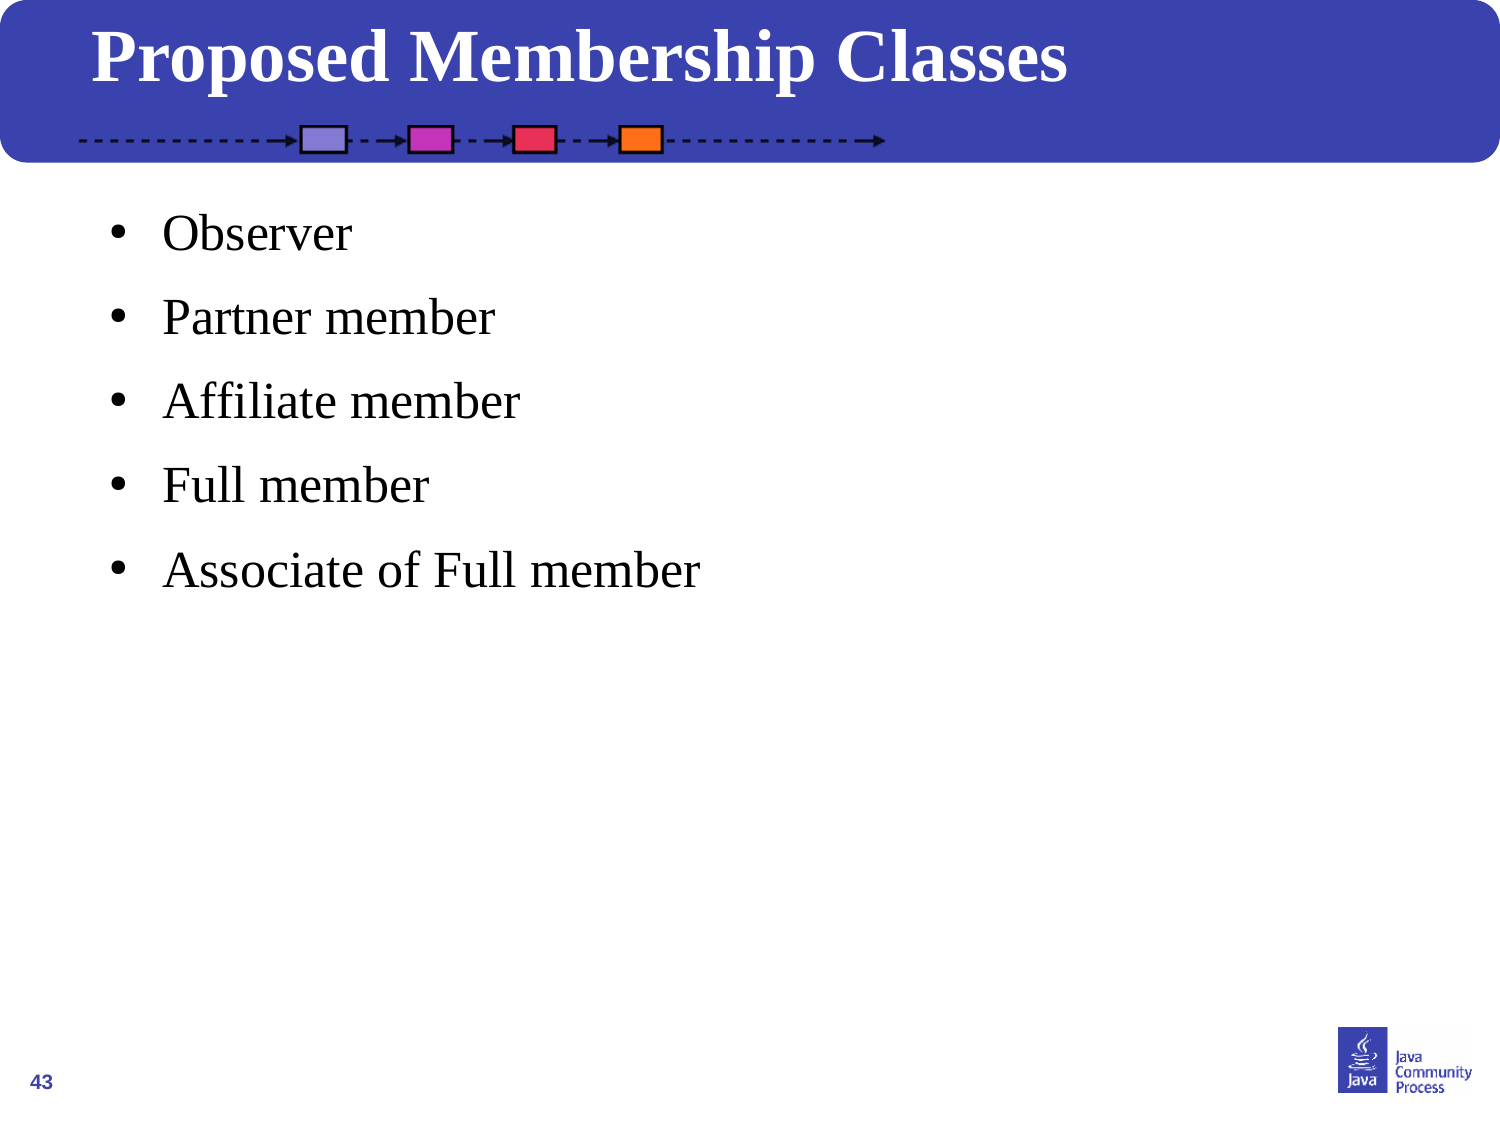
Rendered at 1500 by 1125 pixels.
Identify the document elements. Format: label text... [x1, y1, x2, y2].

title Proposed Membership Classes [77, 7, 1413, 150]
picture [70, 125, 897, 156]
picture [1337, 1026, 1472, 1093]
list Observer Partner member Affiliate member Full member Associate of Full member [76, 199, 1426, 1062]
